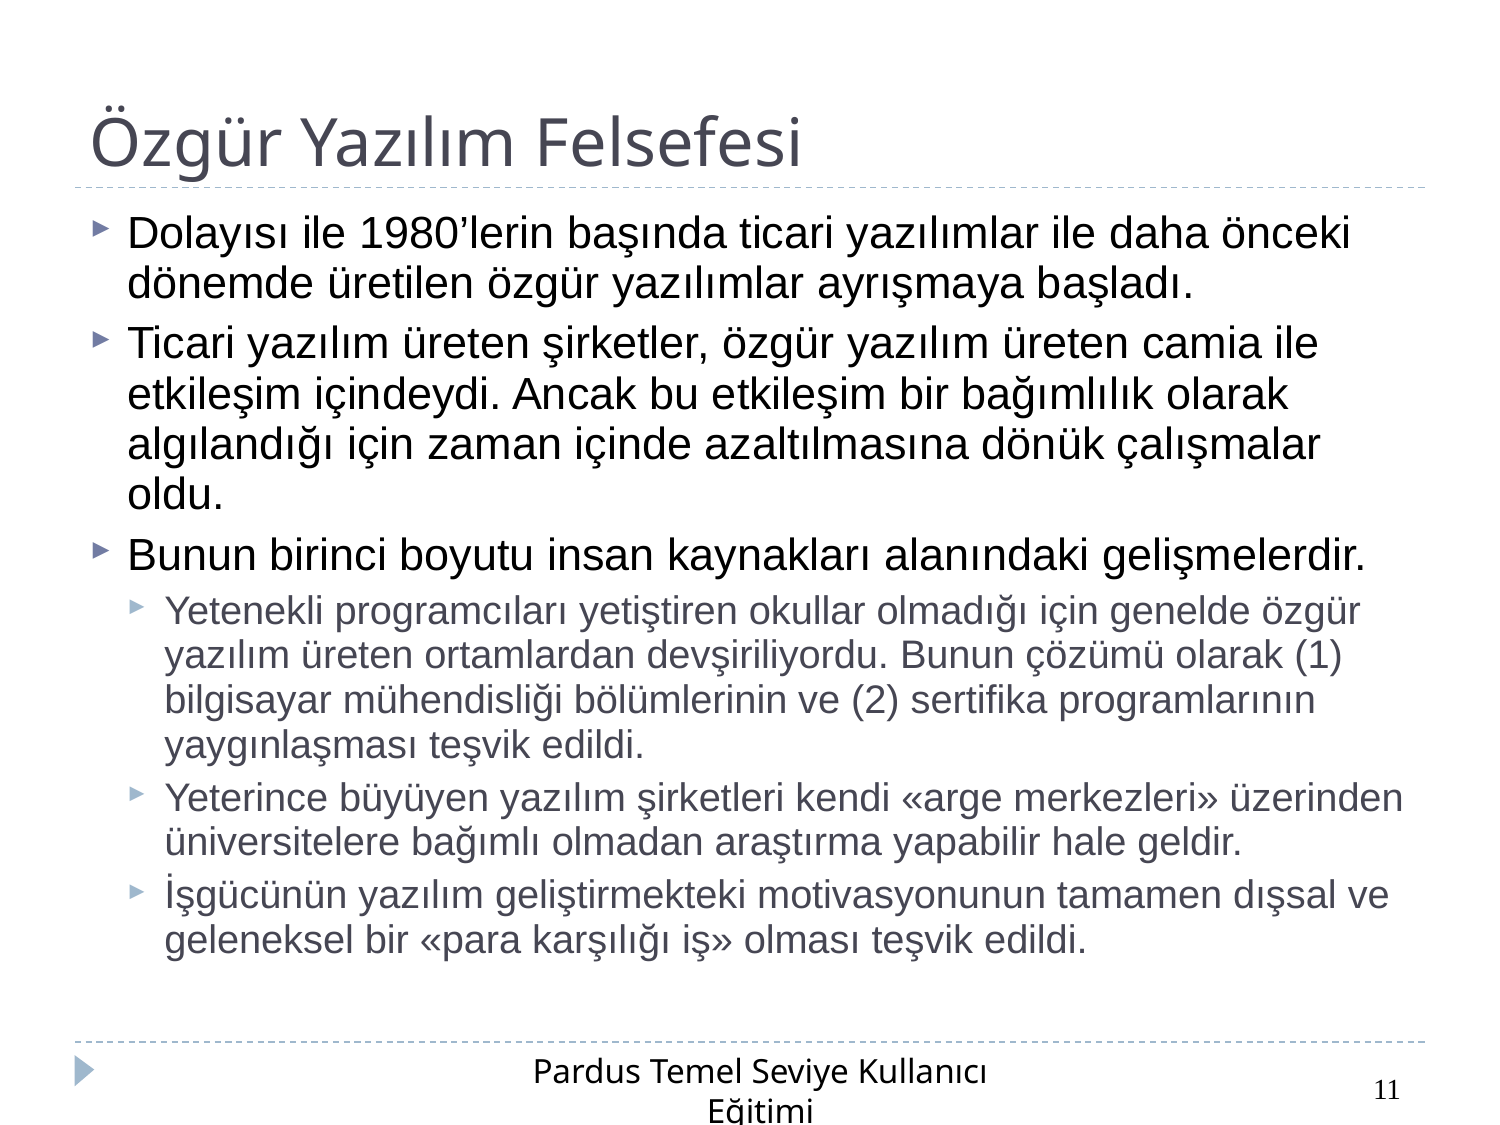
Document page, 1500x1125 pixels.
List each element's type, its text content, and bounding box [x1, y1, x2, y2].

title Özgür Yazılım Felsefesi [75, 24, 1425, 188]
list Dolayısı ile 1980’lerin başında ticari yazılımlar ile daha önceki dönemde üretilen özgür yazılımlar ayrışmaya başladı. Ticari yazılım üreten şirketler, özgür yazılım üreten camia ile etkileşim içindeydi. Ancak bu etkileşim bir bağımlılık olarak algılandığı için zaman içinde azaltılmasına dönük çalışmalar oldu. Bunun birinci boyutu insan kaynakları alanındaki gelişmelerdir. Yetenekli programcıları yetiştiren okullar olmadığı için genelde özgür yazılım üreten ortamlardan devşiriliyordu. Bunun çözümü olarak (1) bilgisayar mühendisliği bölümlerinin ve (2) sertifika programlarının yaygınlaşması teşvik edildi. Yeterince büyüyen yazılım şirketleri kendi «arge merkezleri» üzerinden üniversitelere bağımlı olmadan araştırma yapabilir hale geldir. İşgücünün yazılım geliştirmekteki motivasyonunun tamamen dışsal ve geleneksel bir «para karşılığı iş» olması teşvik edildi. [75, 200, 1425, 1010]
